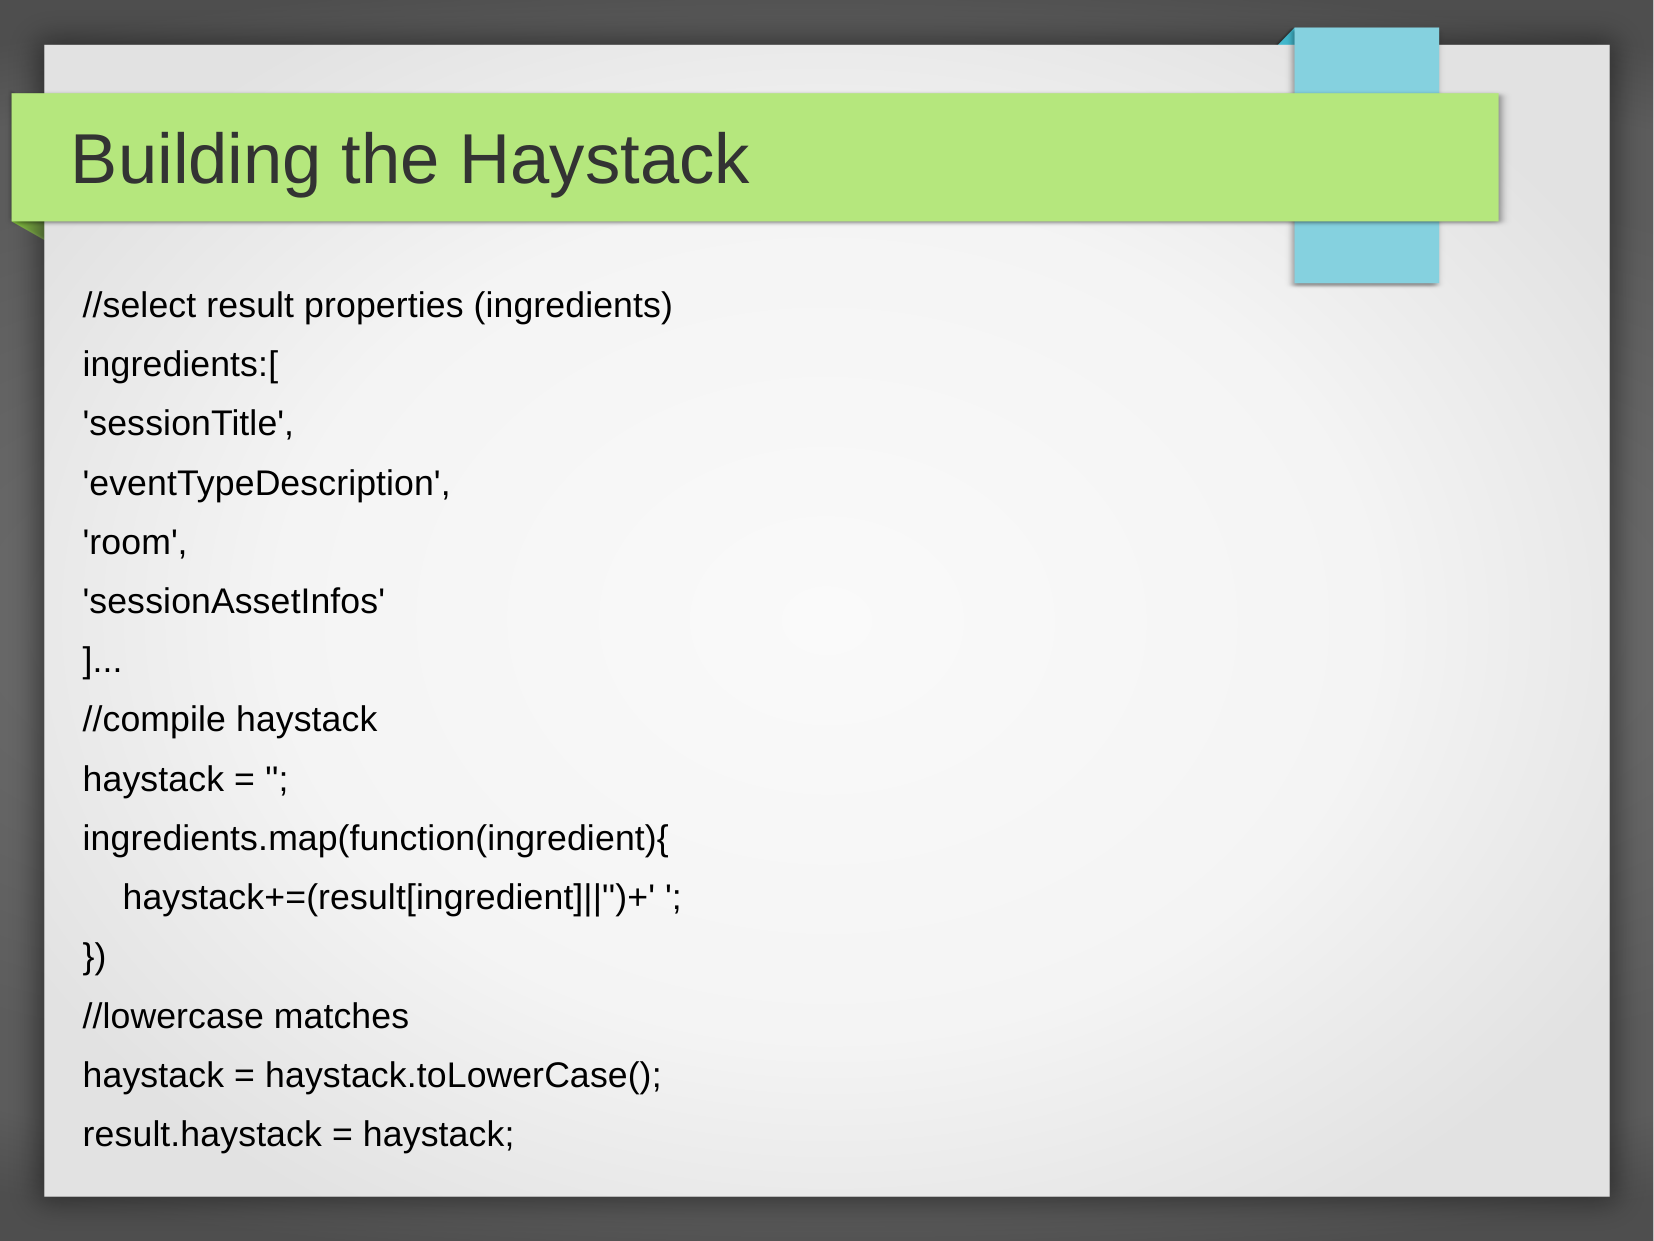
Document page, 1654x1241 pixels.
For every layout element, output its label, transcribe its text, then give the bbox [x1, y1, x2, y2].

title Building the Haystack [70, 106, 1229, 213]
list //select result properties (ingredients) ingredients:[ 'sessionTitle', 'eventTypeDescription', 'room', 'sessionAssetInfos' ]... //compile haystack haystack = ''; ingredients.map(function(ingredient){ haystack+=(result[ingredient]||'')+' '; }) //lowercase matches haystack = haystack.toLowerCase(); result.haystack = haystack; [82, 285, 1538, 1156]
picture [0, 0, 1654, 1241]
